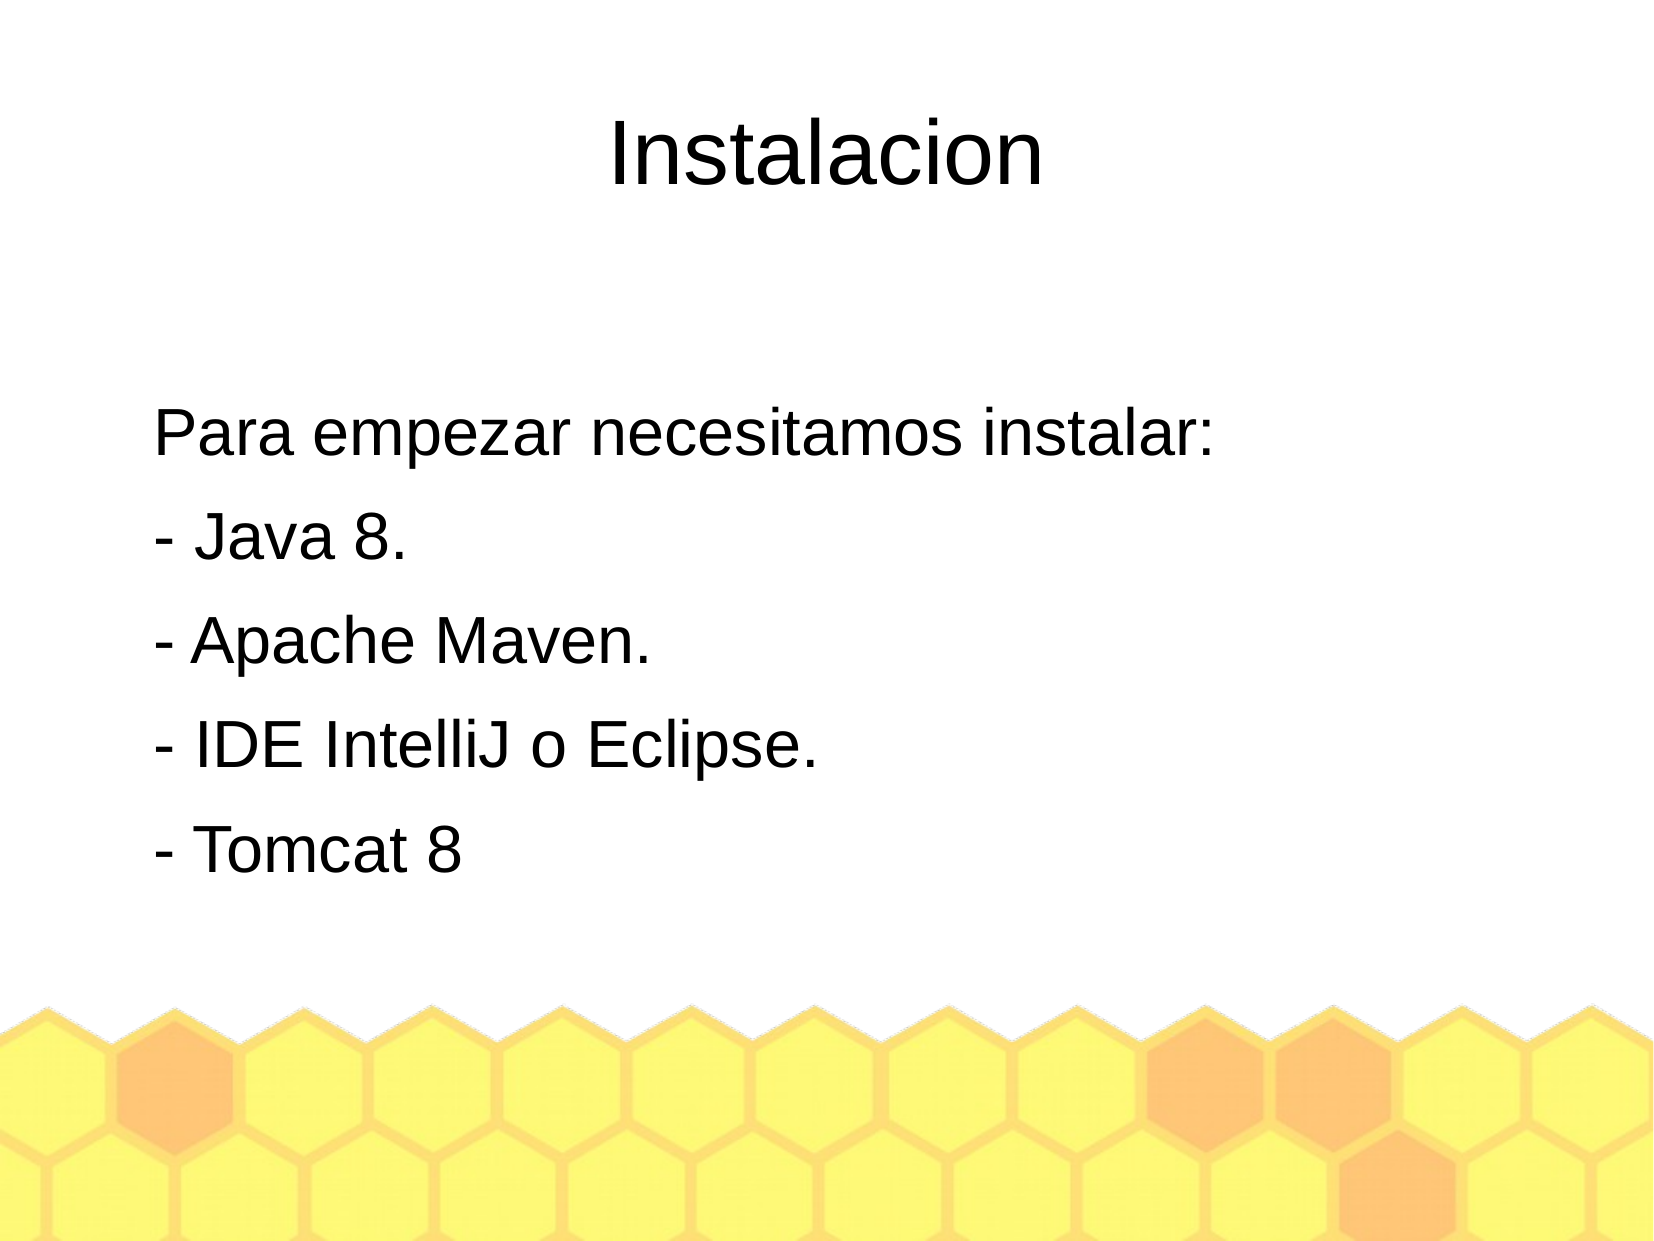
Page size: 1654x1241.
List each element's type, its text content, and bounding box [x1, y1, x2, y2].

picture [0, 1001, 1654, 1241]
list Para empezar necesitamos instalar: - Java 8. - Apache Maven. - IDE IntelliJ o Eclipse. - Tomcat 8 [82, 290, 1571, 1010]
title Instalacion [82, 49, 1571, 257]
